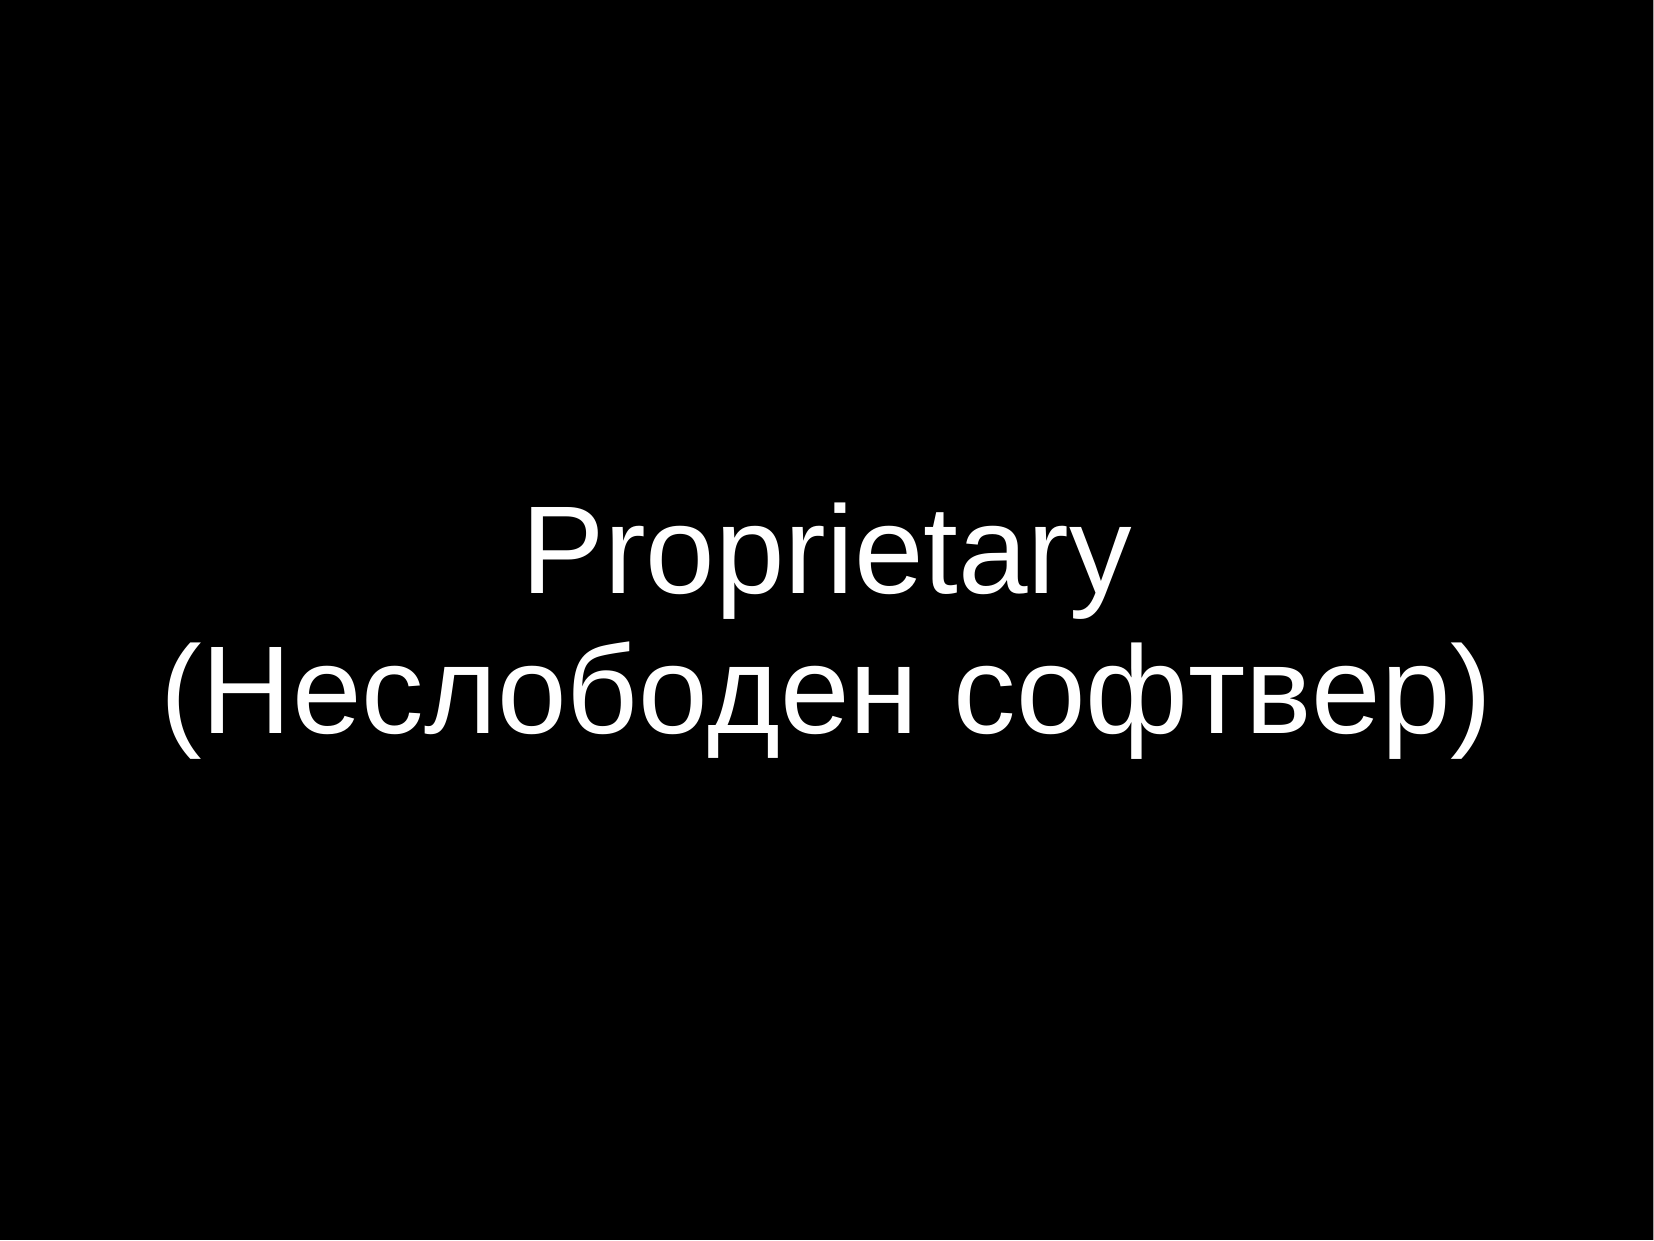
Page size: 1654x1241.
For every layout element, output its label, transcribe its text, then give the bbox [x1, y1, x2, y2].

subtitle Proprietary (Неслободен софтвер) [0, 0, 1654, 1241]
